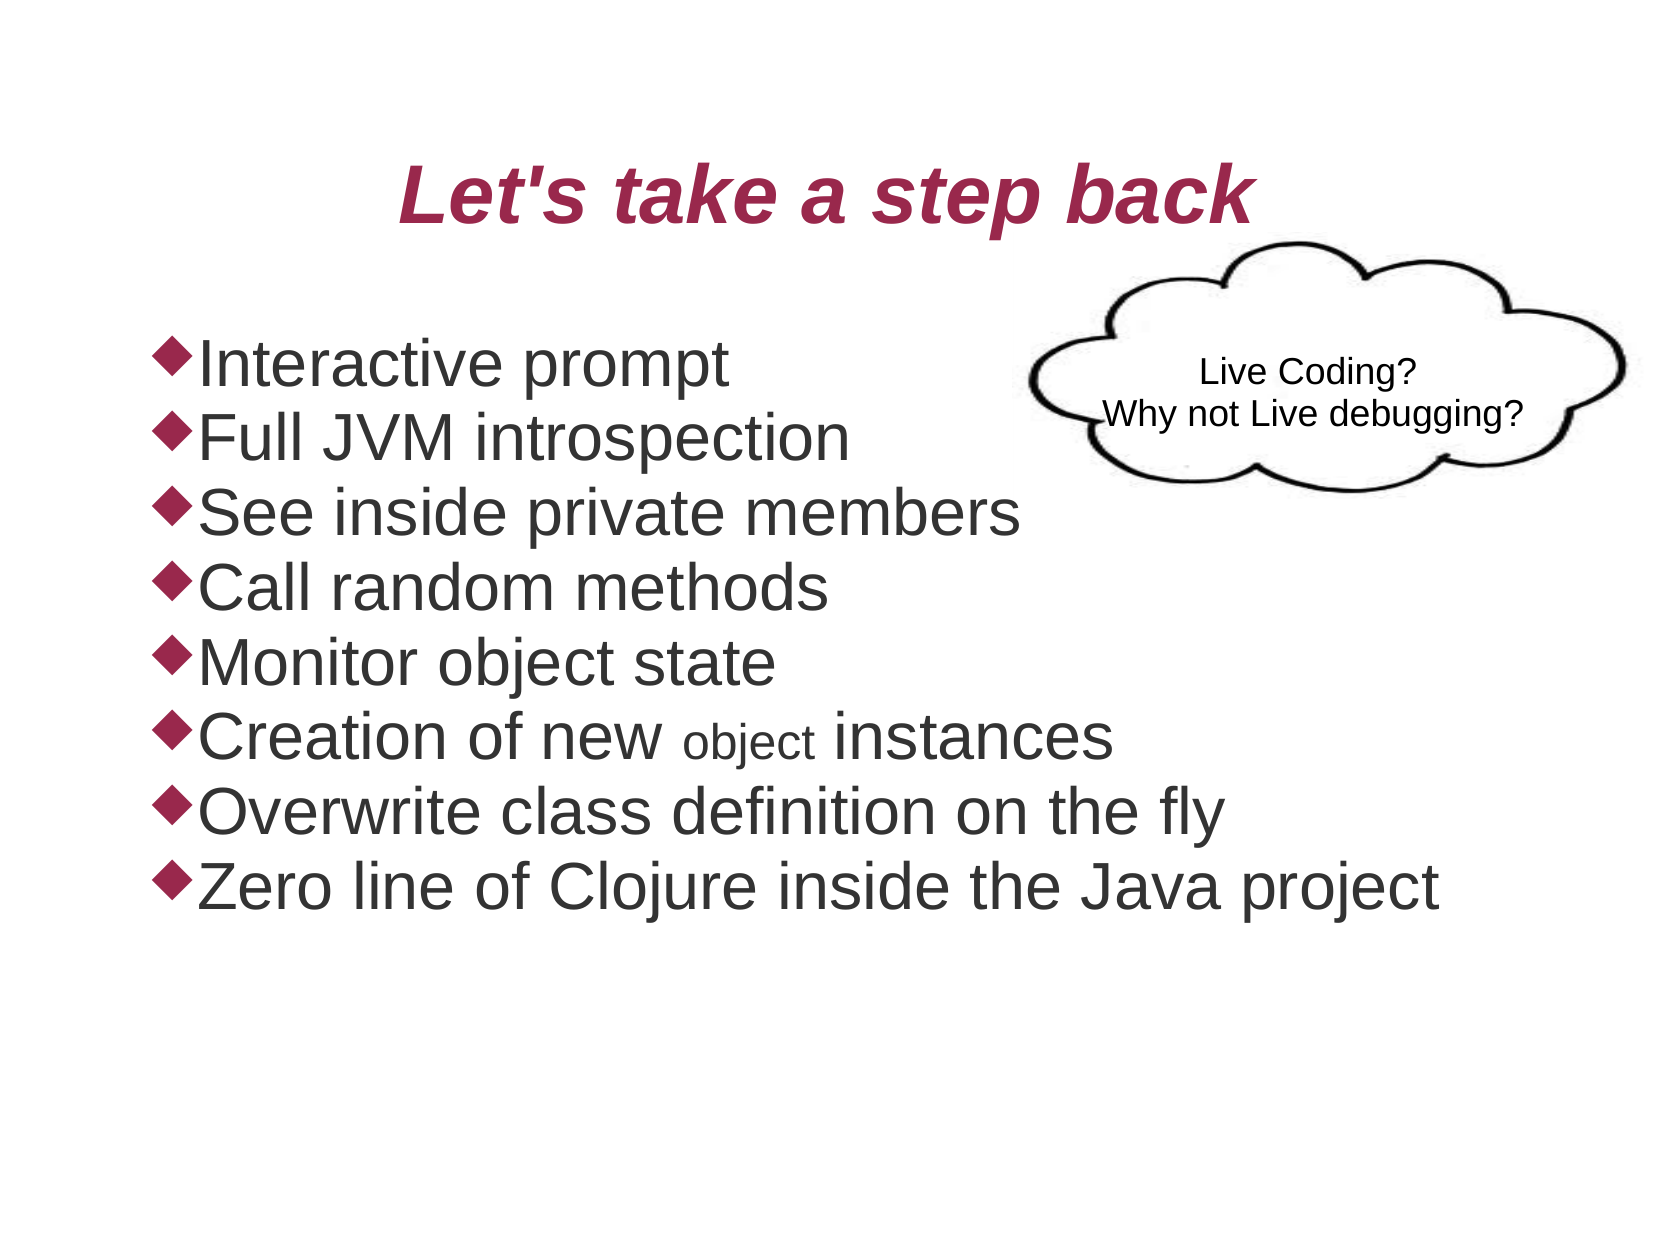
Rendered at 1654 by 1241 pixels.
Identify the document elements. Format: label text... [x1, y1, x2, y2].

title Let's take a step back [118, 90, 1536, 298]
picture [1012, 232, 1651, 503]
list Interactive prompt Full JVM introspection See inside private members Call random methods Monitor object state Creation of new object instances Overwrite class definition on the fly Zero line of Clojure inside the Java project [147, 325, 1506, 1145]
text_box Live Coding? Why not Live debugging? [1506, 343, 1622, 458]
